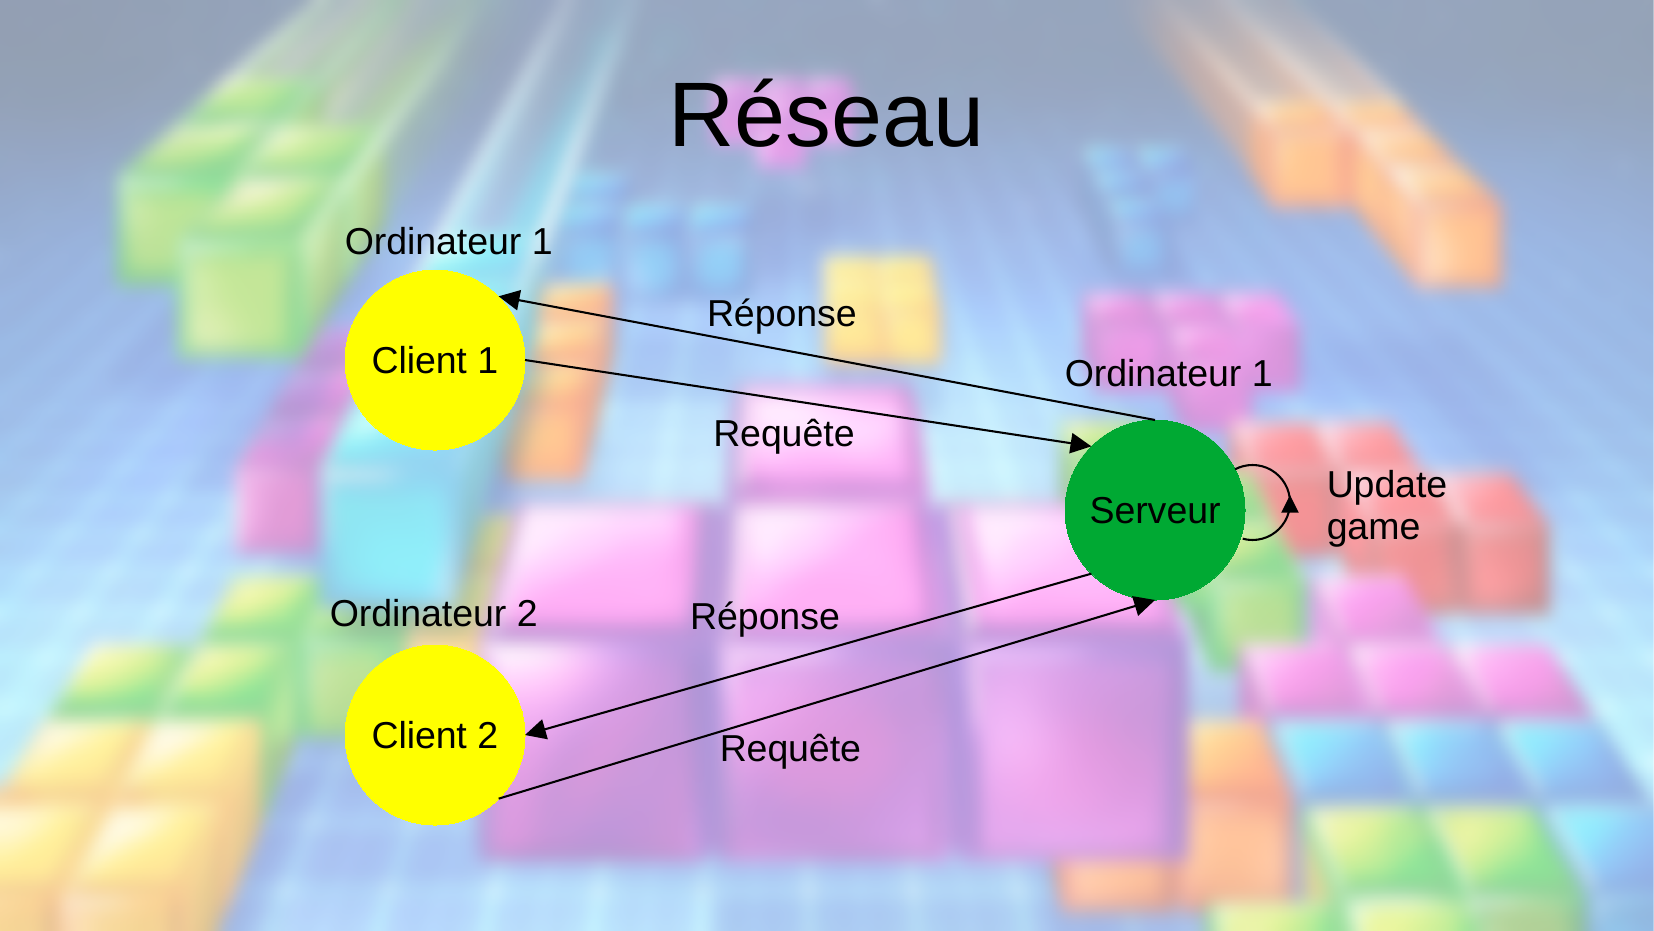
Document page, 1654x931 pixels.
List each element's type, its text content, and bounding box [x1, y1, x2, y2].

text_box Requête [698, 405, 871, 462]
text_box Serveur [1065, 420, 1246, 601]
text_box Réponse [675, 588, 855, 646]
picture [0, 0, 1654, 931]
title Réseau [82, 37, 1571, 193]
text_box Ordinateur 2 [315, 585, 553, 642]
text_box Client 1 [345, 271, 525, 451]
text_box Update game [1312, 456, 1561, 556]
text_box Ordinateur 1 [330, 213, 568, 271]
text_box Réponse [692, 285, 886, 384]
text_box Requête [705, 720, 876, 777]
text_box Client 2 [345, 645, 526, 826]
text_box Ordinateur 1 [1050, 345, 1288, 402]
